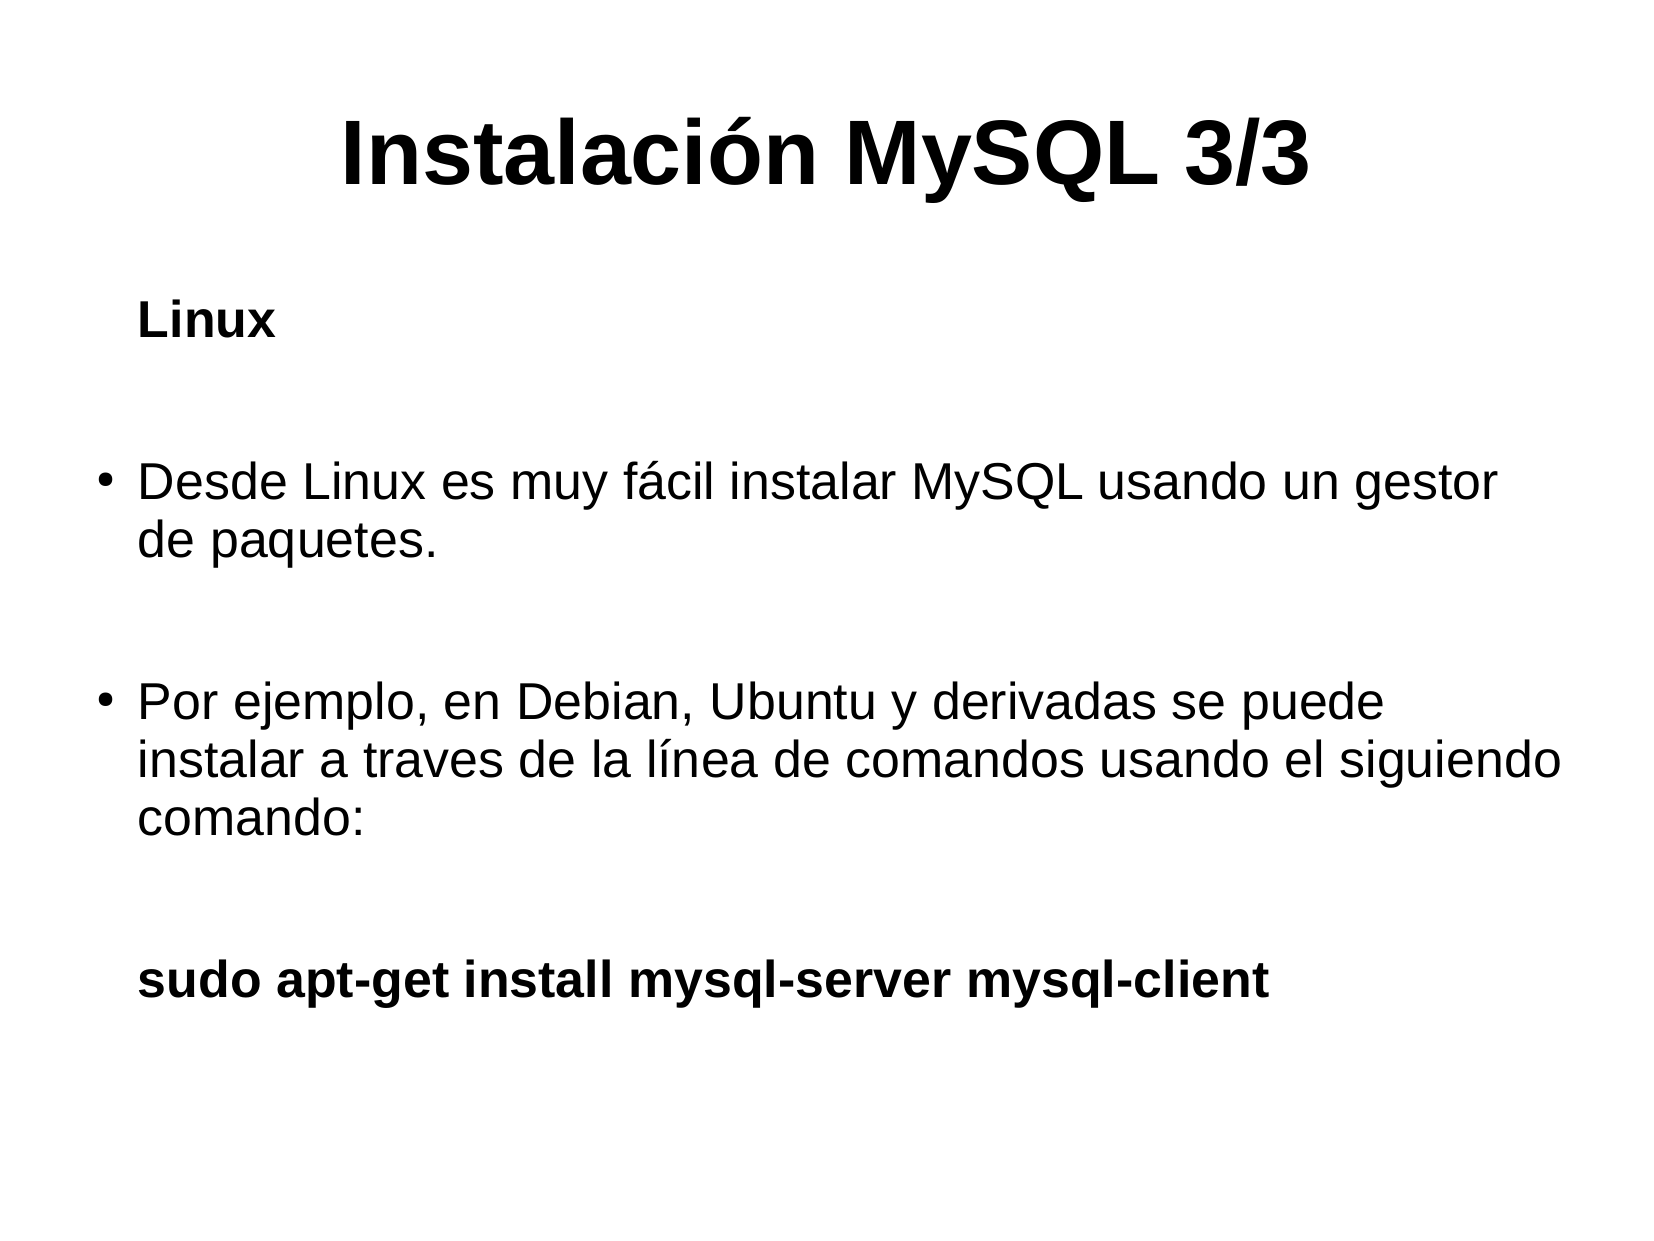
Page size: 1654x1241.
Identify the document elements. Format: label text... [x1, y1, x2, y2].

title Instalación MySQL 3/3 [82, 49, 1571, 257]
list Linux Desde Linux es muy fácil instalar MySQL usando un gestor de paquetes. Por ejemplo, en Debian, Ubuntu y derivadas se puede instalar a traves de la línea de comandos usando el siguiendo comando: sudo apt-get install mysql-server mysql-client [82, 290, 1571, 1010]
